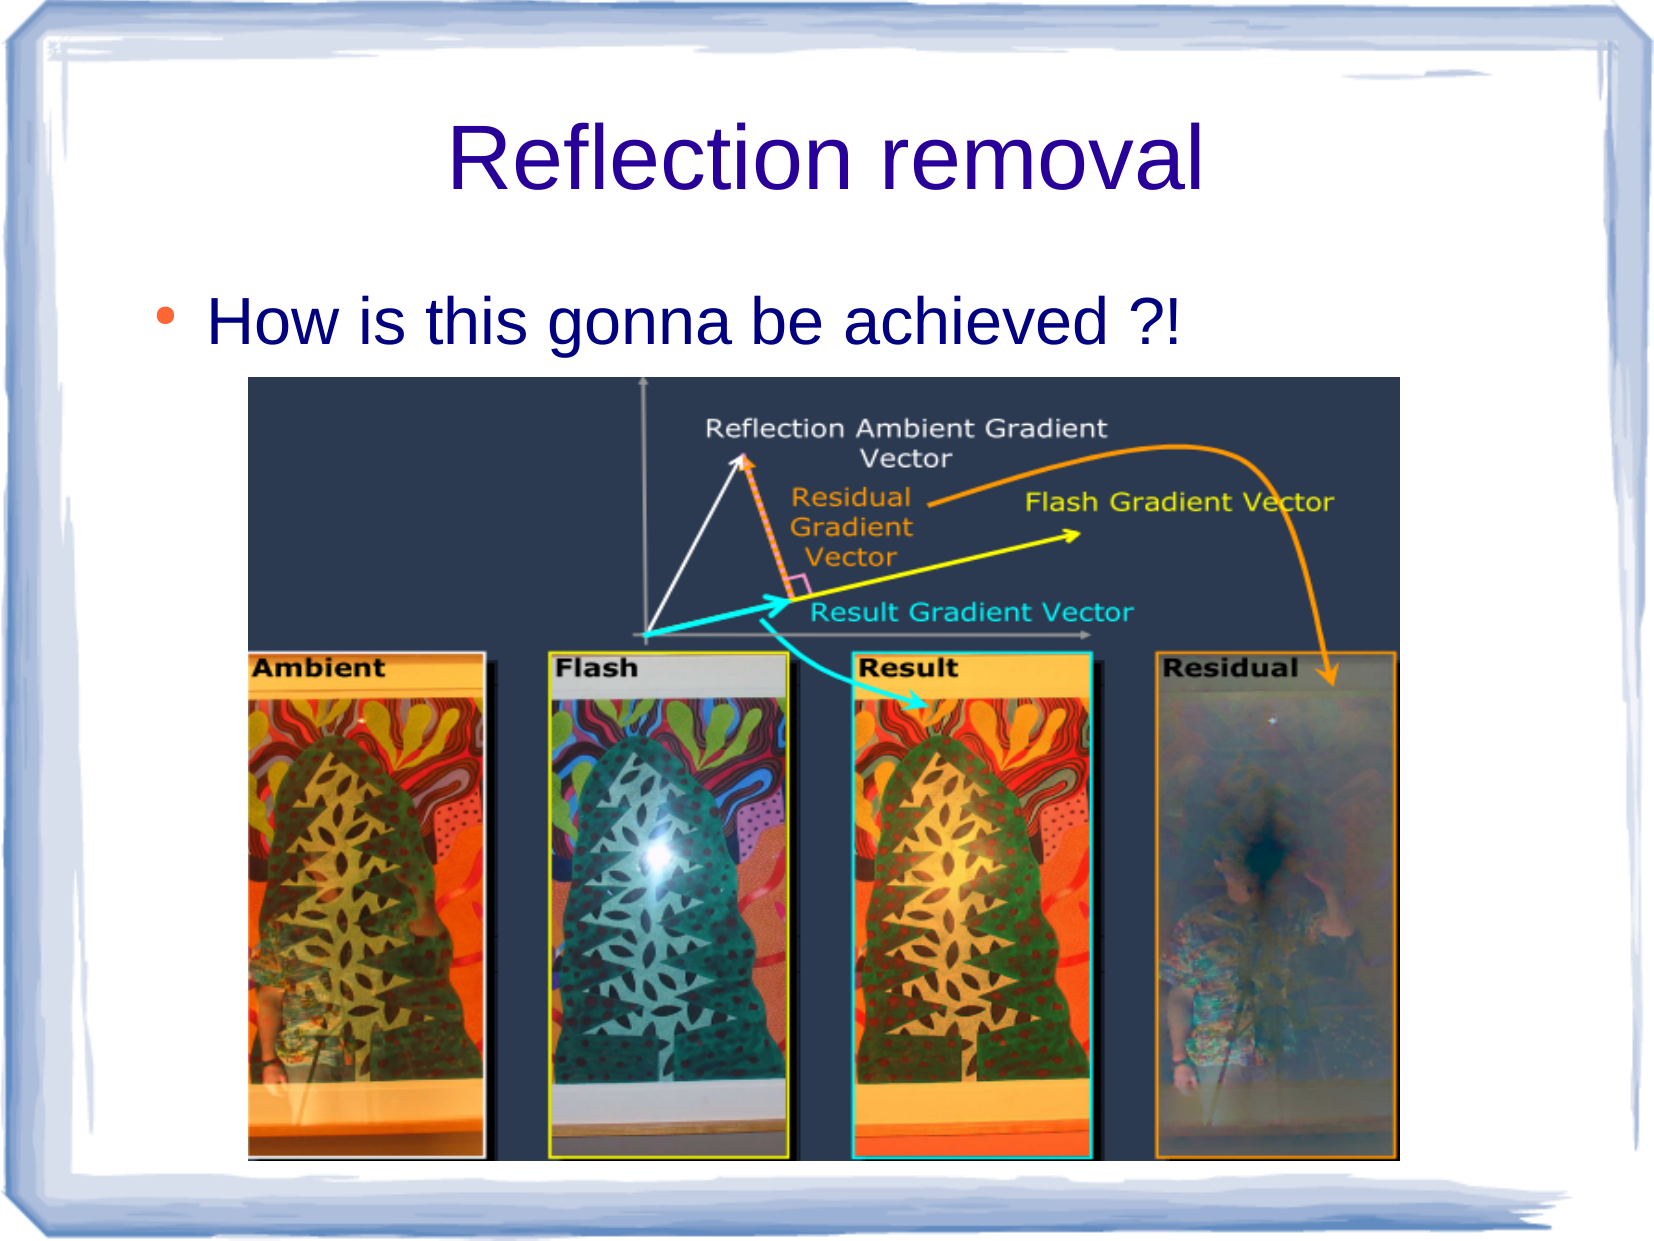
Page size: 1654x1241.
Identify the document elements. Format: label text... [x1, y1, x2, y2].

title Reflection removal [82, 49, 1571, 257]
picture [248, 377, 1400, 1161]
list How is this gonna be achieved ?! [118, 277, 1571, 957]
